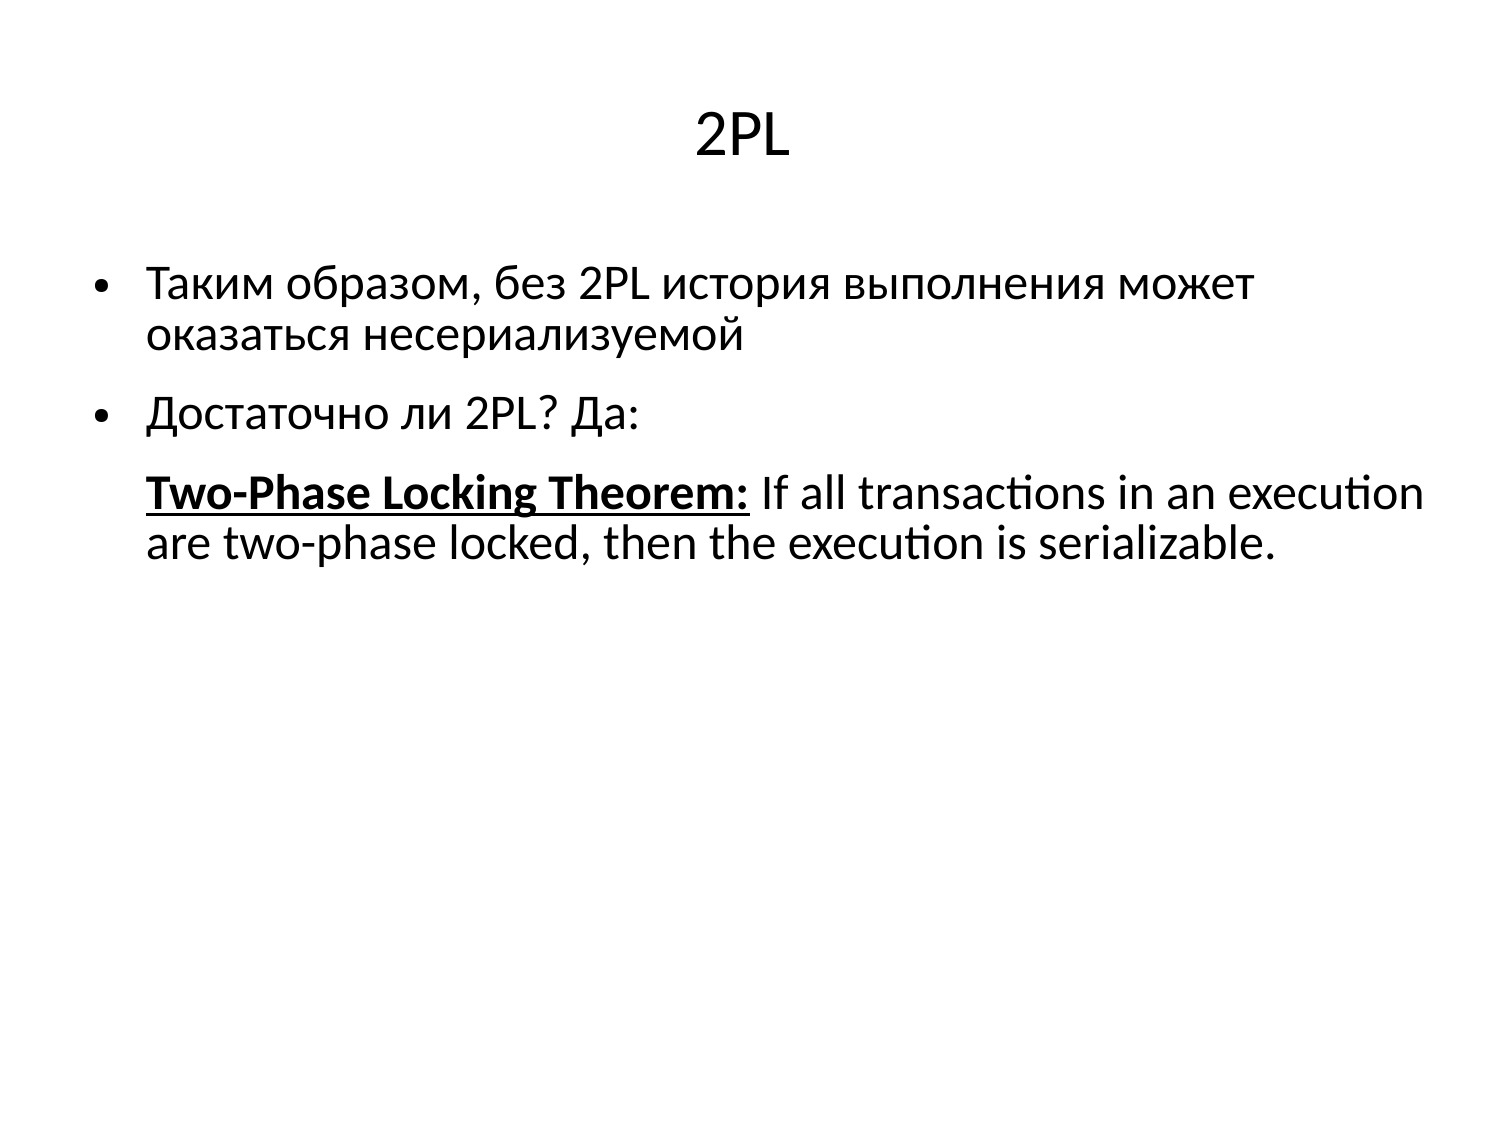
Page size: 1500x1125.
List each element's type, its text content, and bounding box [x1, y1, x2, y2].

title 2PL [75, 45, 1425, 233]
list Таким образом, без 2PL история выполнения может оказаться несериализуемой Достаточно ли 2PL? Да: Two-Phase Locking Theorem: If all transactions in an execution are two-phase locked, then the execution is serializable. [75, 262, 1425, 1005]
